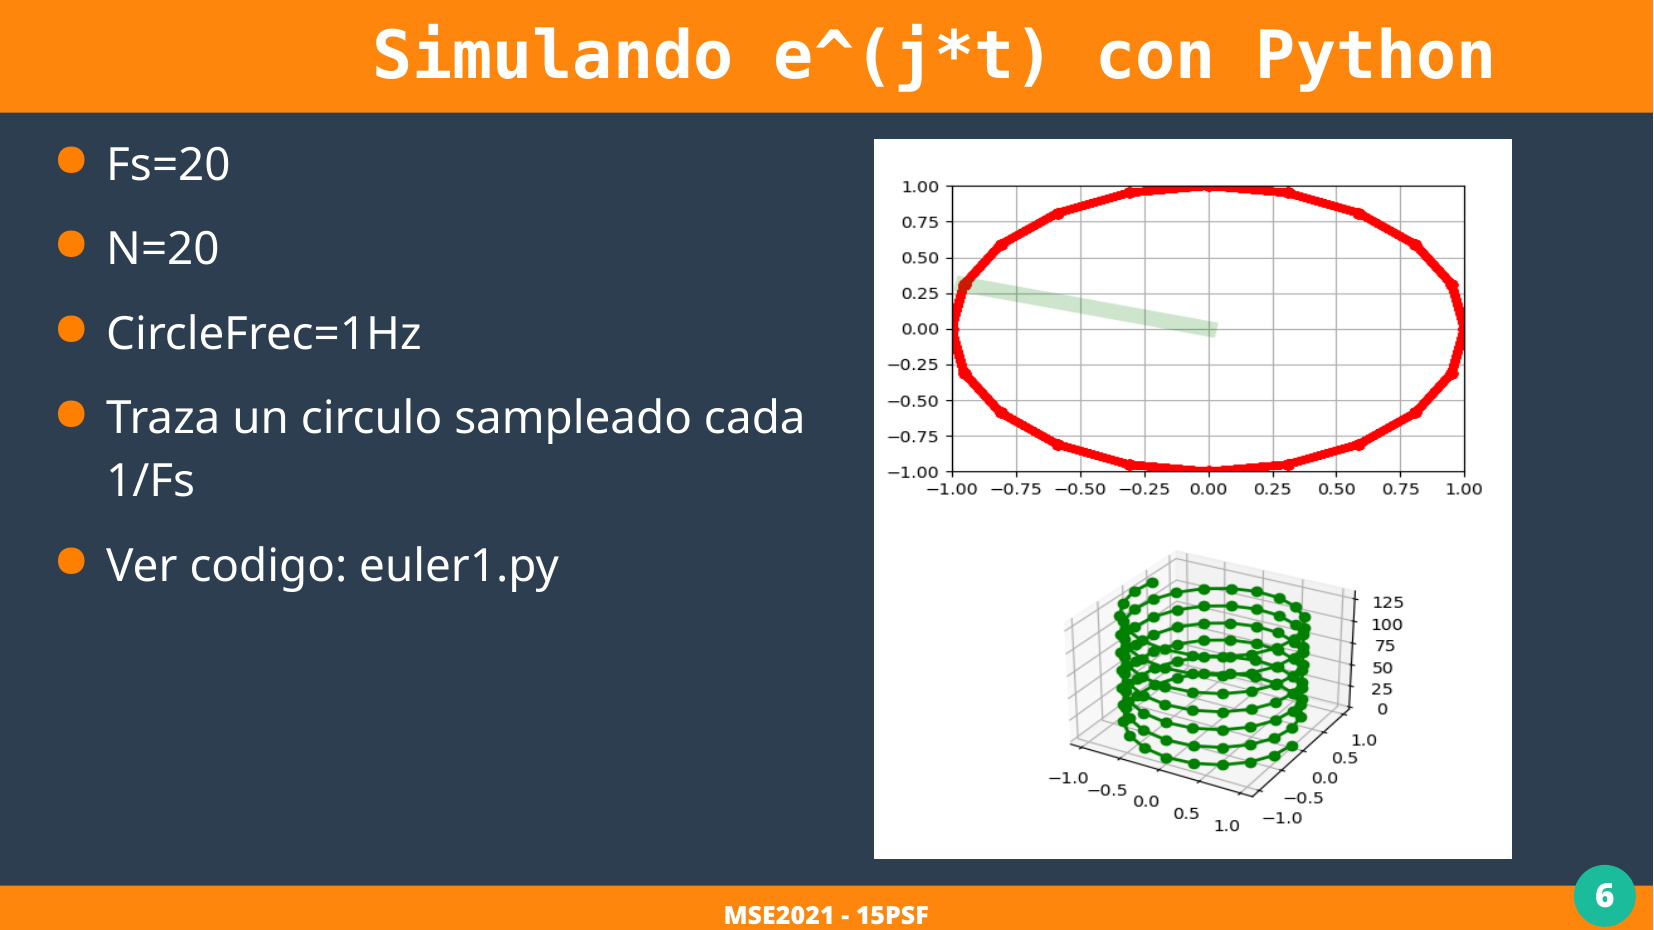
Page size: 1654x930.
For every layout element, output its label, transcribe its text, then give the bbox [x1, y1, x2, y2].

list Fs=20 N=20 CircleFrec=1Hz Traza un circulo sampleado cada 1/Fs Ver codigo: euler1.py [35, 131, 863, 713]
picture [874, 139, 1512, 859]
title Simulando e^(j*t) con Python [371, 16, 1653, 113]
